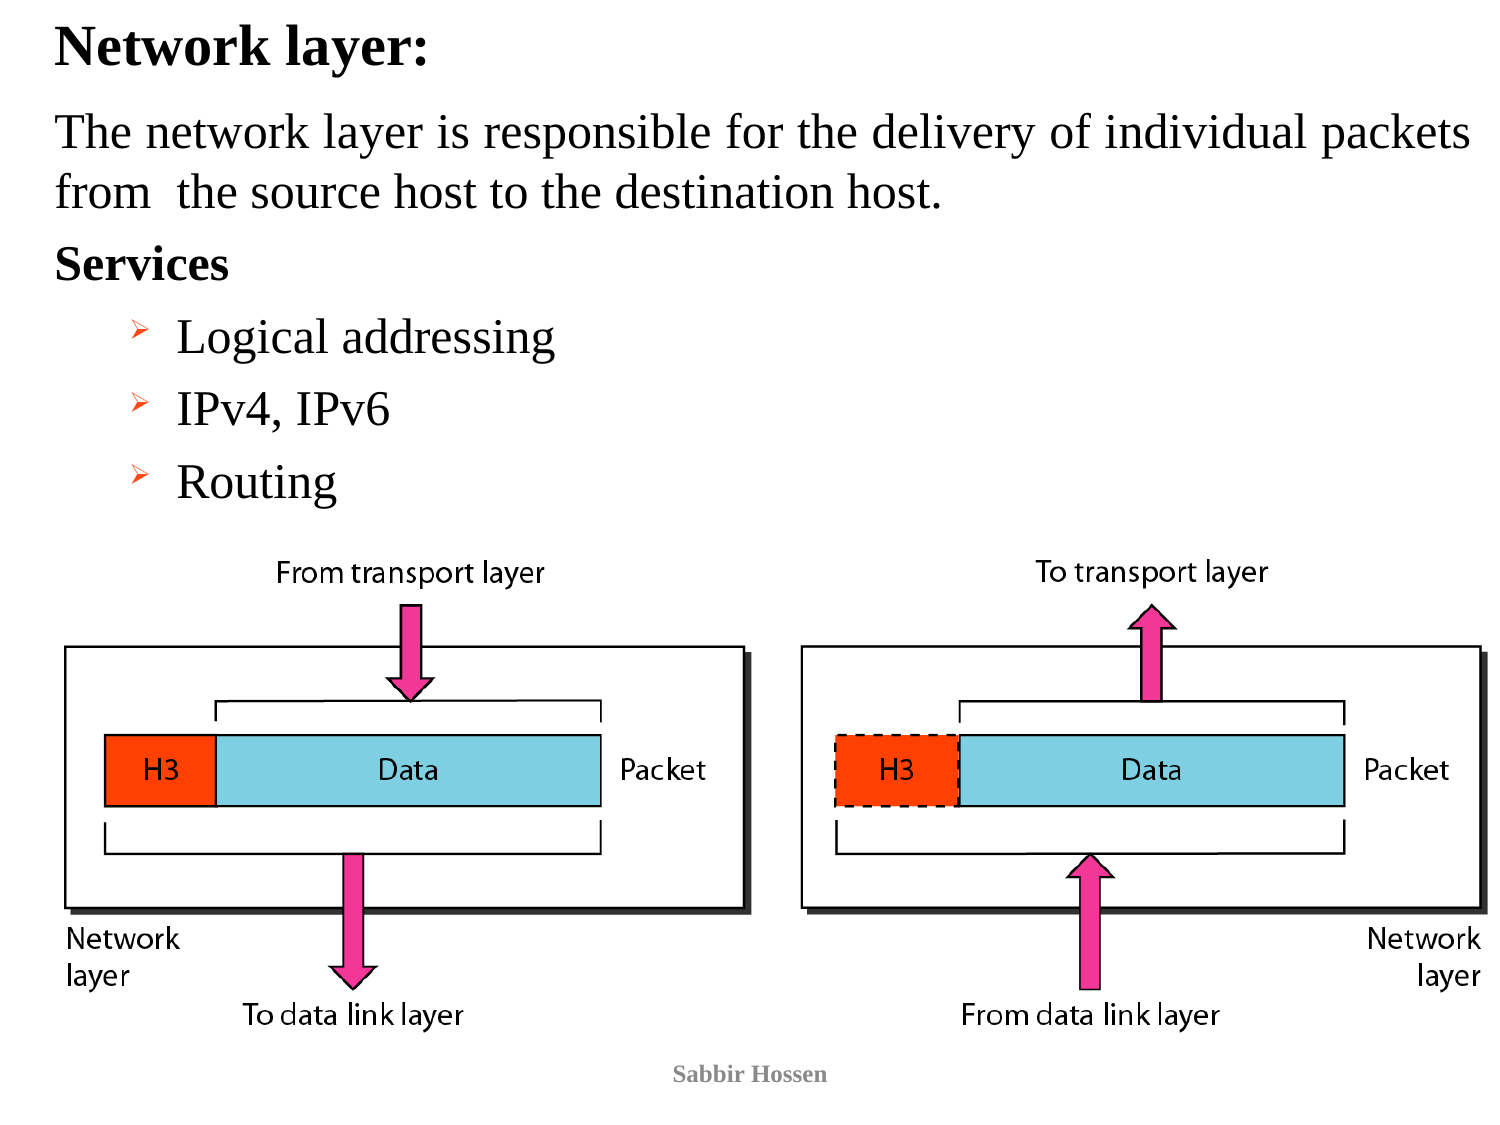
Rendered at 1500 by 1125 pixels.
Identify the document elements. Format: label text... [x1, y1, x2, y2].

picture [64, 555, 1488, 1034]
text_box Sabbir Hossen [496, 1042, 1004, 1103]
list Network layer: The network layer is responsible for the delivery of individual packets from the source host to the destination host. Services Logical addressing IPv4, IPv6 Routing [39, 0, 1488, 1100]
